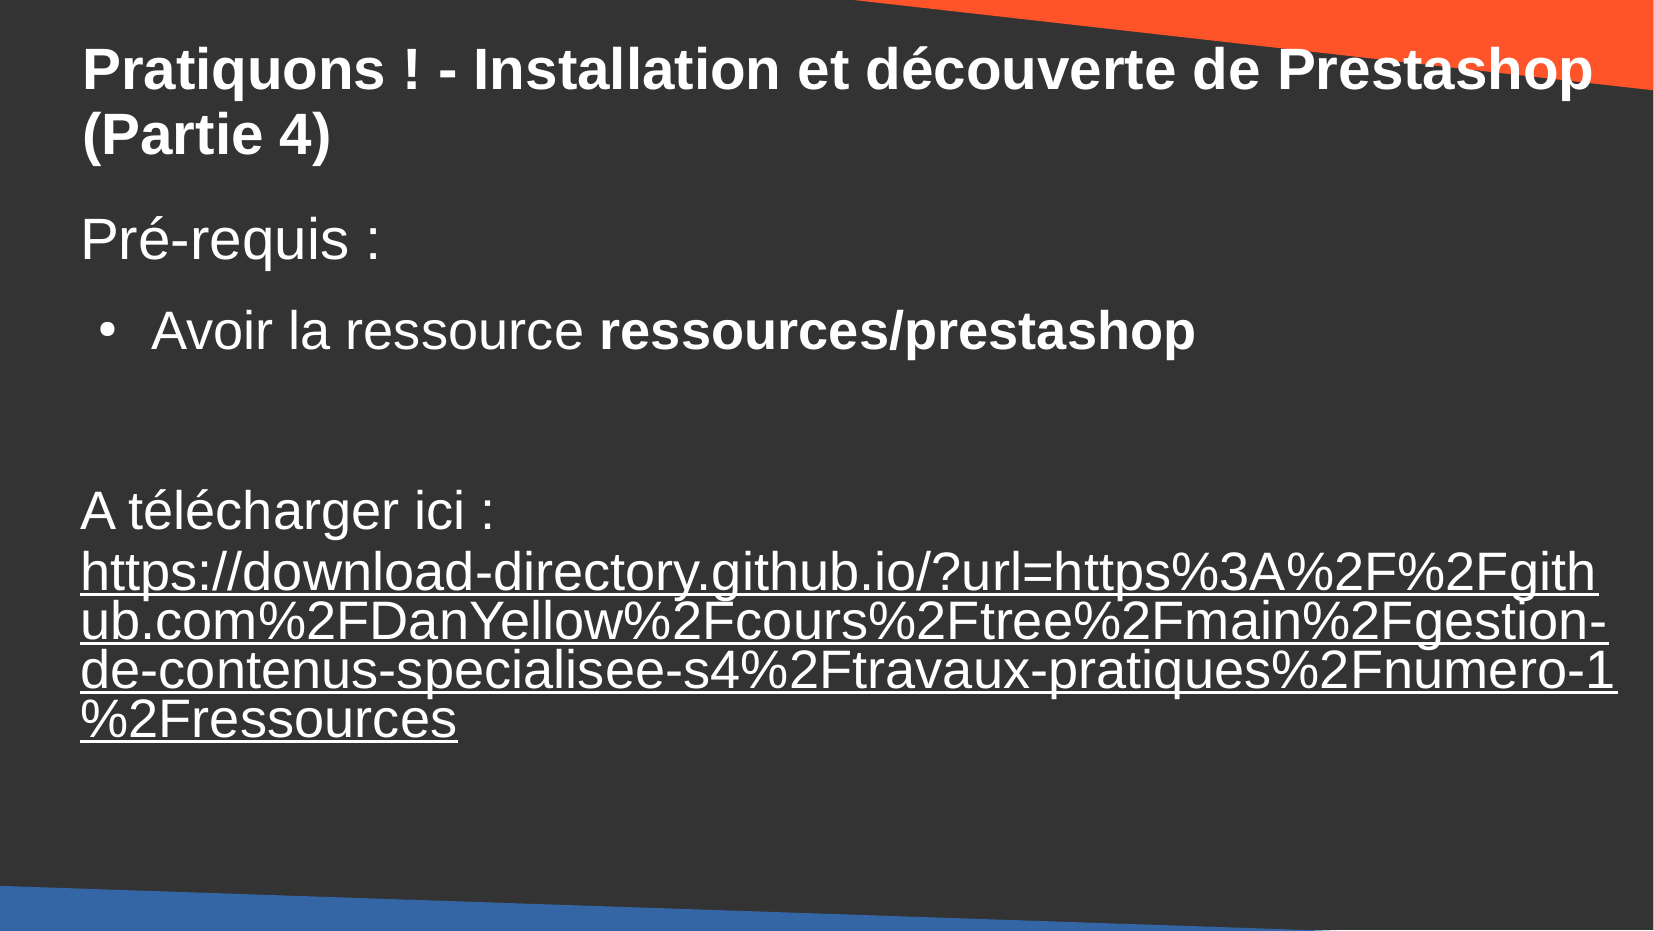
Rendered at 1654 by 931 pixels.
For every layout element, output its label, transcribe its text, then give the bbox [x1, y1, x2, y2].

text_box [853, 0, 1653, 91]
text_box [0, 885, 1337, 931]
list Pré-requis : Avoir la ressource ressources/prestashop A télécharger ici : https://download-directory.github.io/?url=https%3A%2F%2Fgithub.com%2FDanYellow%2Fcours%2Ftree%2Fmain%2Fgestion-de-contenus-specialisee-s4%2Ftravaux-pratiques%2Fnumero-1%2Fressources [80, 206, 1620, 792]
title Pratiquons ! - Installation et découverte de Prestashop (Partie 4) [82, 37, 1619, 168]
